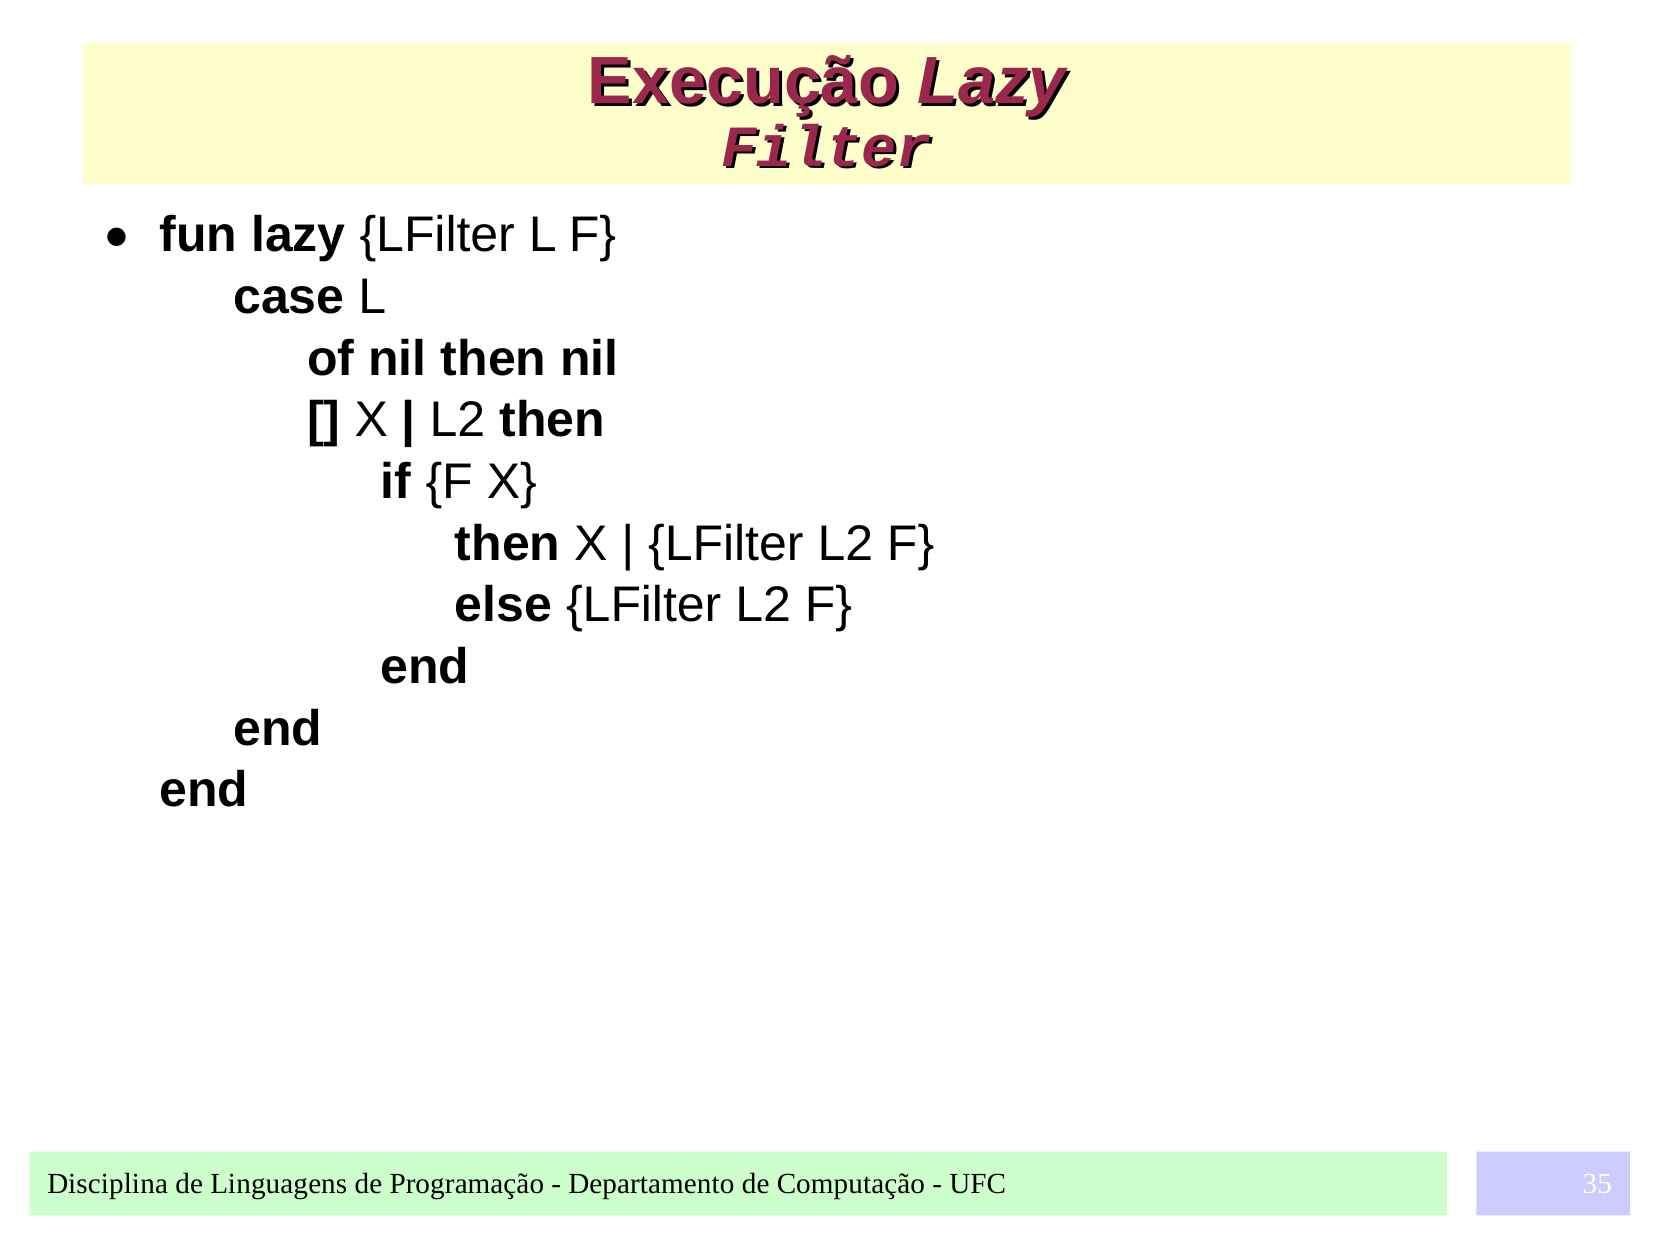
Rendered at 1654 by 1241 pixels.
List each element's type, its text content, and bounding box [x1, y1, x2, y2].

list fun lazy {LFilter L F} case L of nil then nil [] X | L2 then if {F X} then X | {LFilter L2 F} else {LFilter L2 F} end end end [88, 206, 1577, 1137]
title Execução Lazy Filter [82, 42, 1571, 185]
